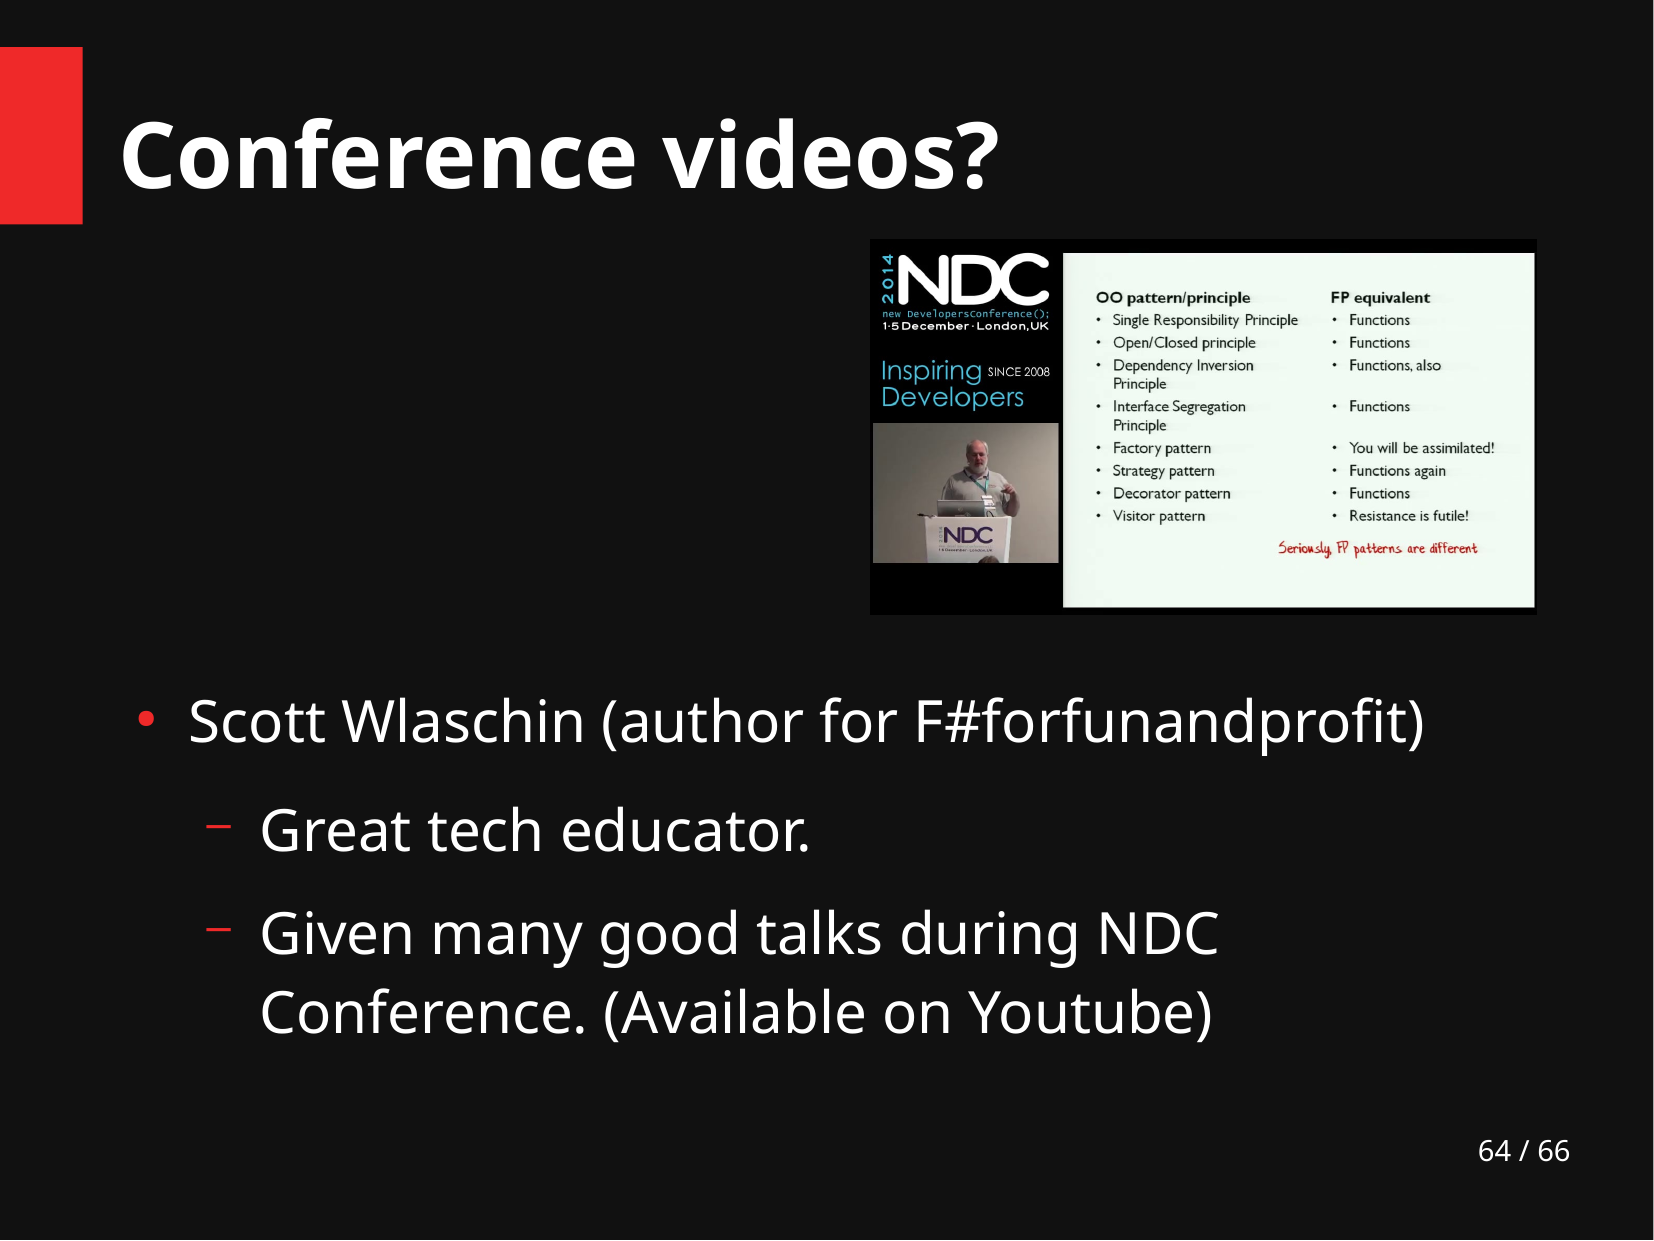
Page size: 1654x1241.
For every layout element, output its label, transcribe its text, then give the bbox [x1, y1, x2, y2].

list Scott Wlaschin (author for F#forfunandprofit) Great tech educator. Given many good talks during NDC Conference. (Available on Youtube) [118, 354, 1536, 1074]
title Conference videos? [118, 49, 1571, 257]
picture [870, 239, 1537, 616]
